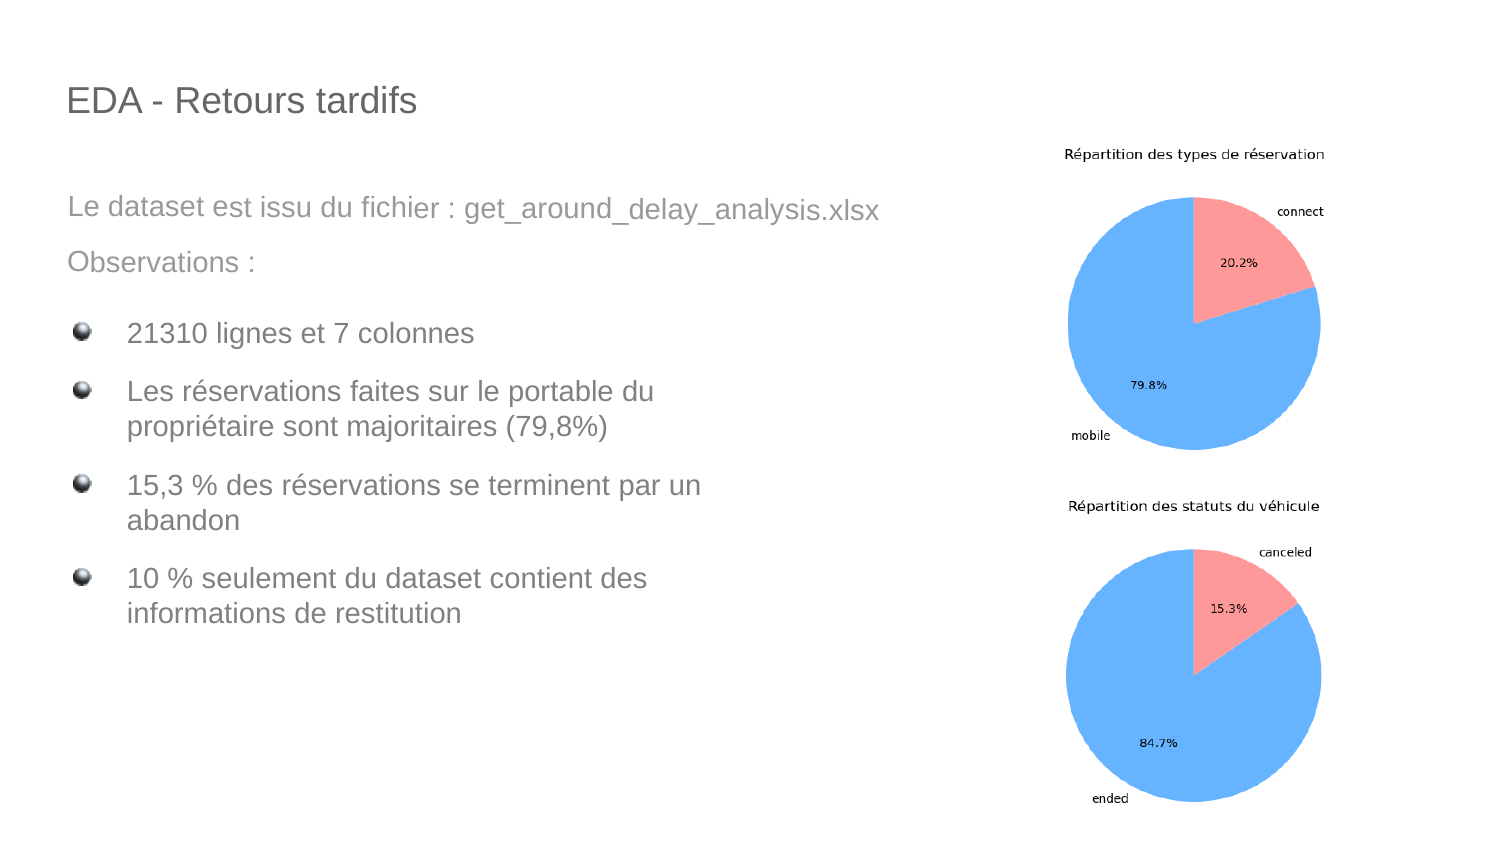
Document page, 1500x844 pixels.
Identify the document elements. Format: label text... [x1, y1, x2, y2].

title EDA - Retours tardifs [51, 61, 579, 130]
picture [1027, 141, 1359, 488]
list 21310 lignes et 7 colonnes Les réservations faites sur le portable du propriétaire sont majoritaires (79,8%) 15,3 % des réservations se terminent par un abandon 10 % seulement du dataset contient des informations de restitution [41, 248, 798, 686]
picture [1027, 492, 1359, 839]
list Le dataset est issu du fichier : get_around_delay_analysis.xlsx Observations : [52, 179, 899, 317]
